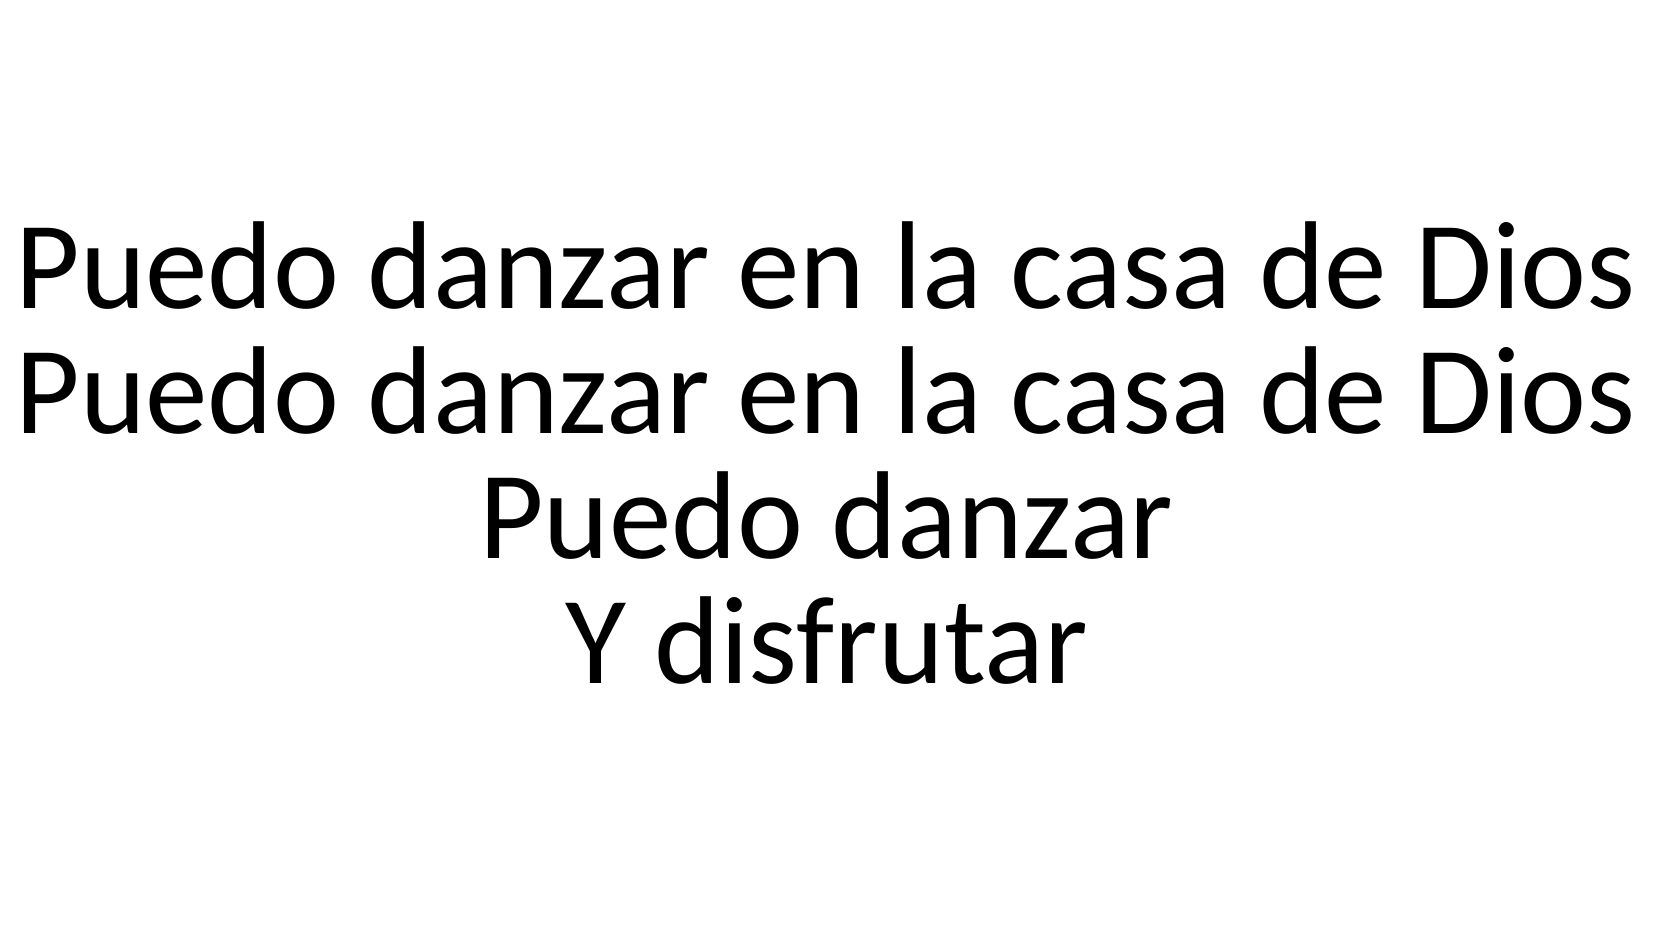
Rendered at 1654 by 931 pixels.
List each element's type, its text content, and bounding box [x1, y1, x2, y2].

title Puedo danzar en la casa de Dios Puedo danzar en la casa de Dios Puedo danzar Y disfrutar [0, 0, 1654, 930]
